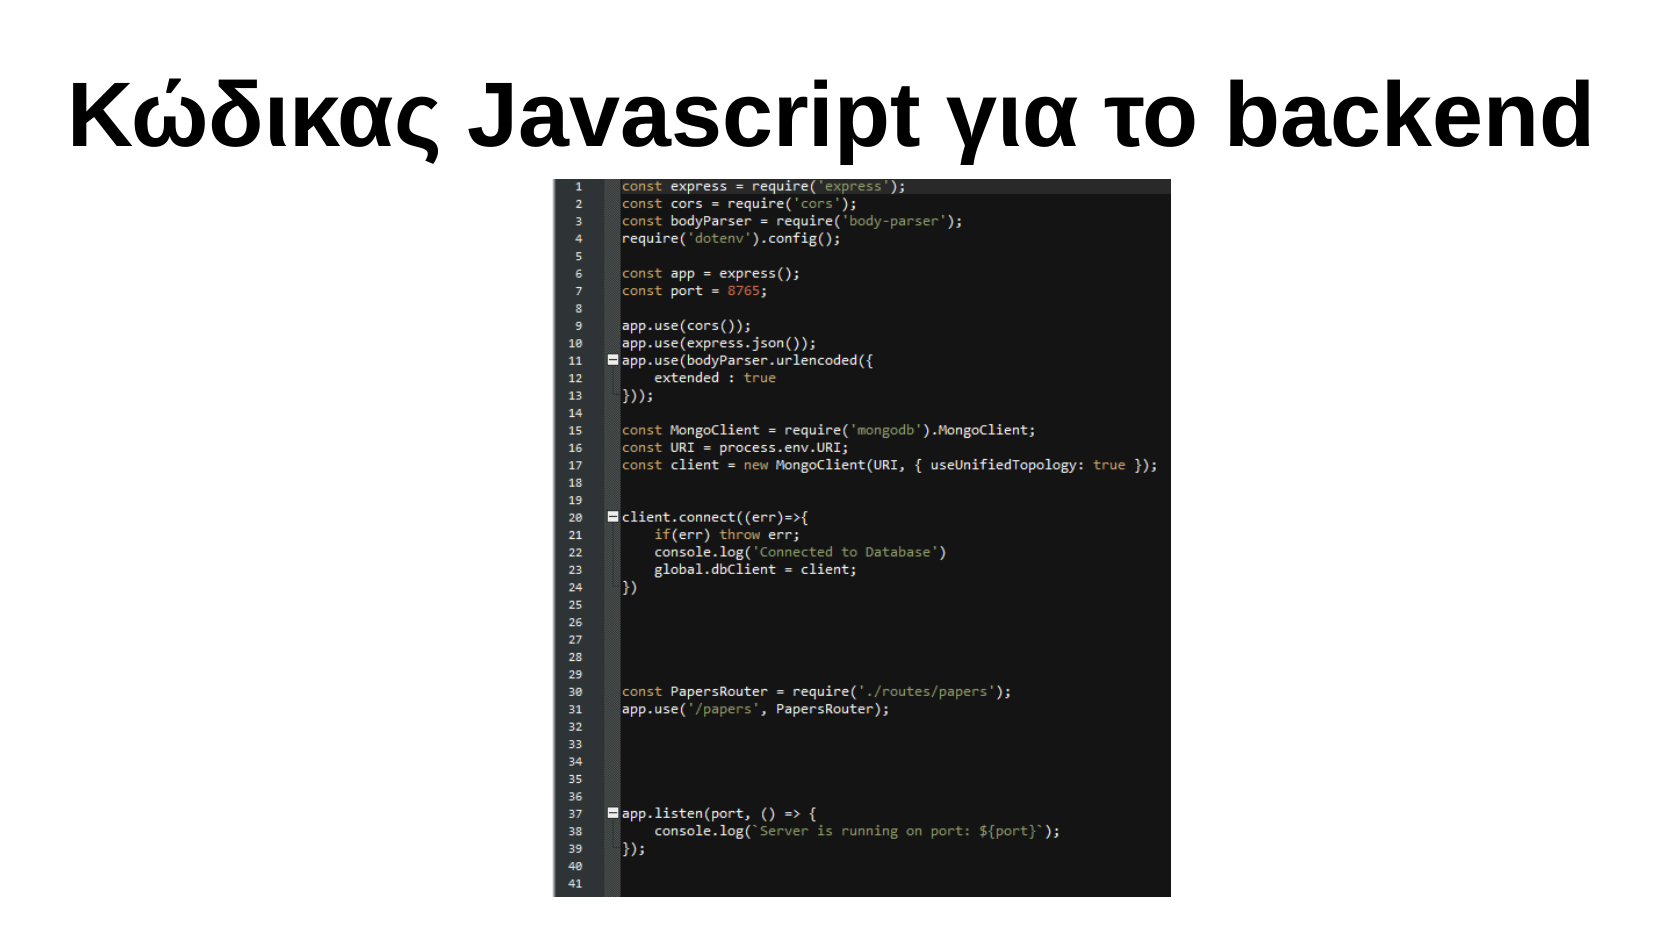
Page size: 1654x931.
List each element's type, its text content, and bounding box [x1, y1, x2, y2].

picture [551, 179, 1171, 897]
title Κώδικας Javascript για το backend [15, 12, 1651, 218]
